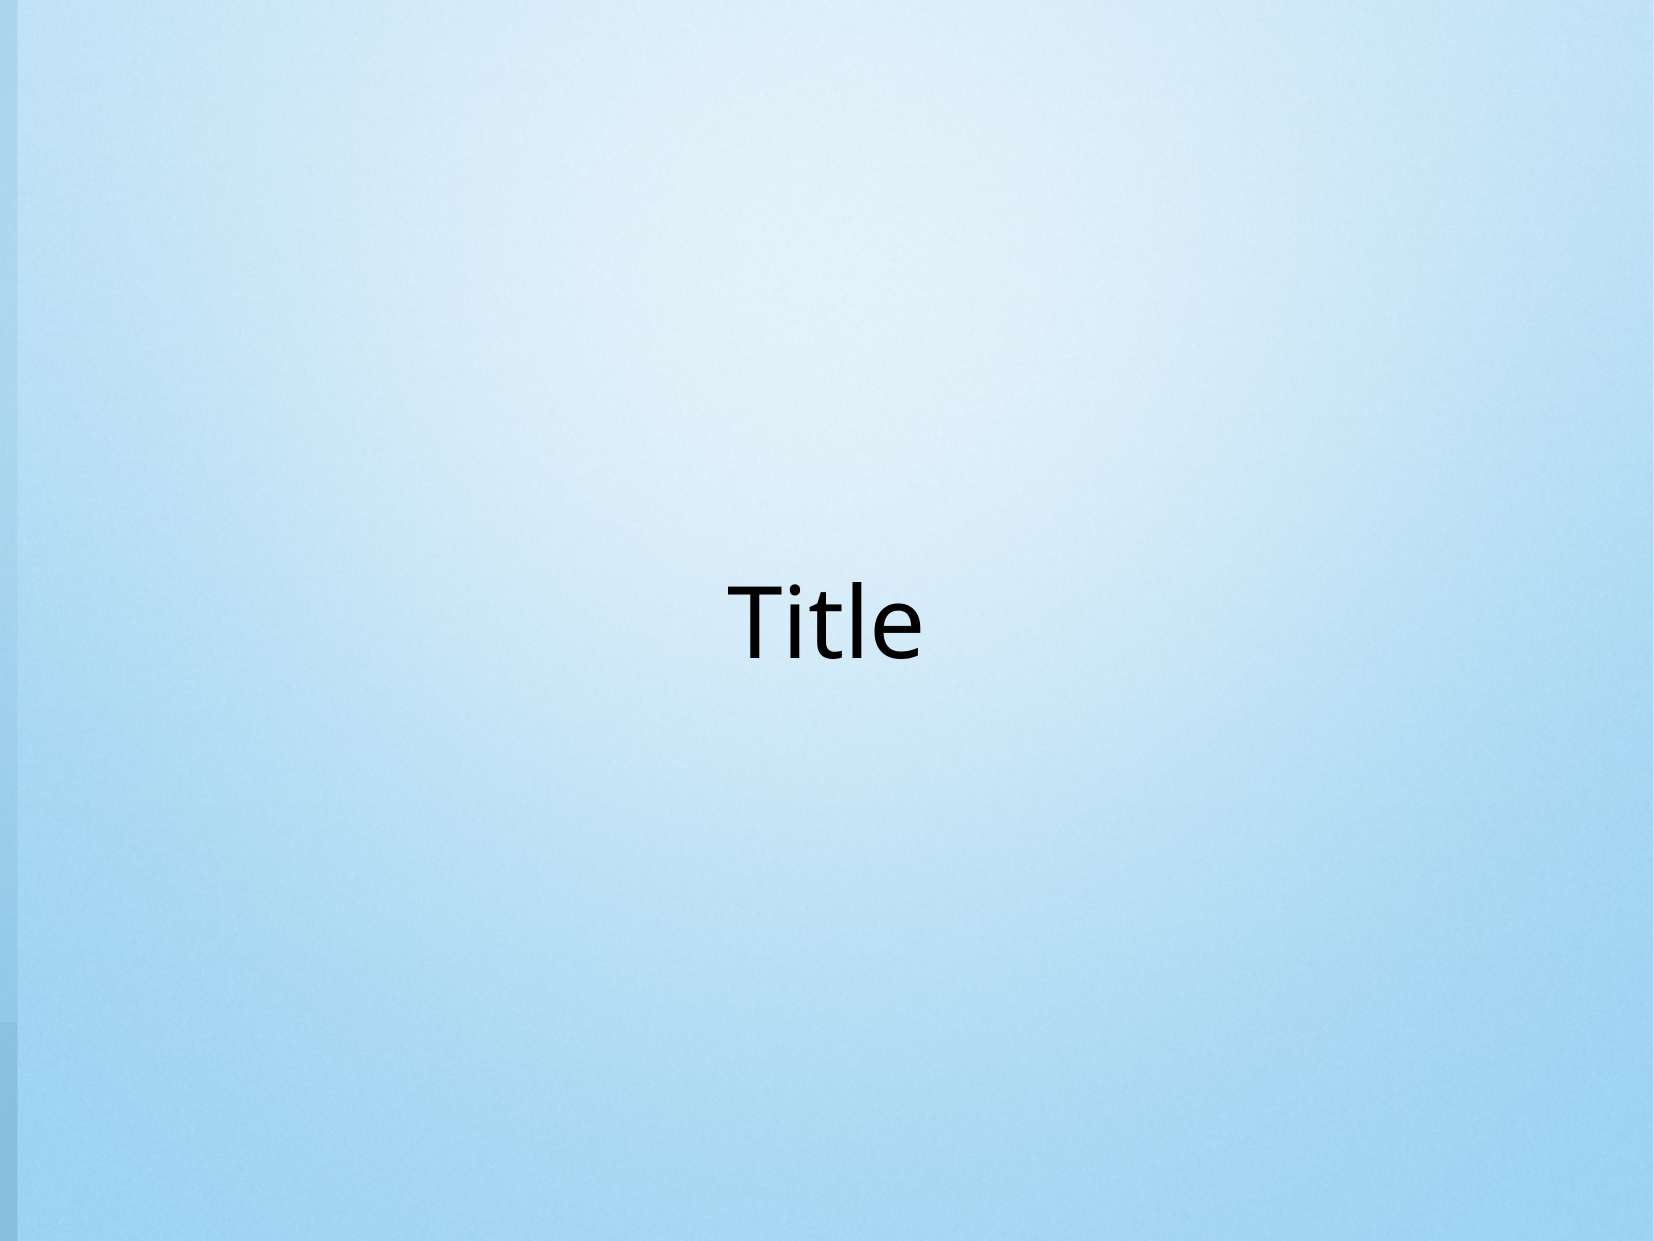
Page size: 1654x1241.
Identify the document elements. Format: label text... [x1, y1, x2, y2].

subtitle Title [82, 140, 1571, 1101]
picture [0, 0, 1654, 1241]
